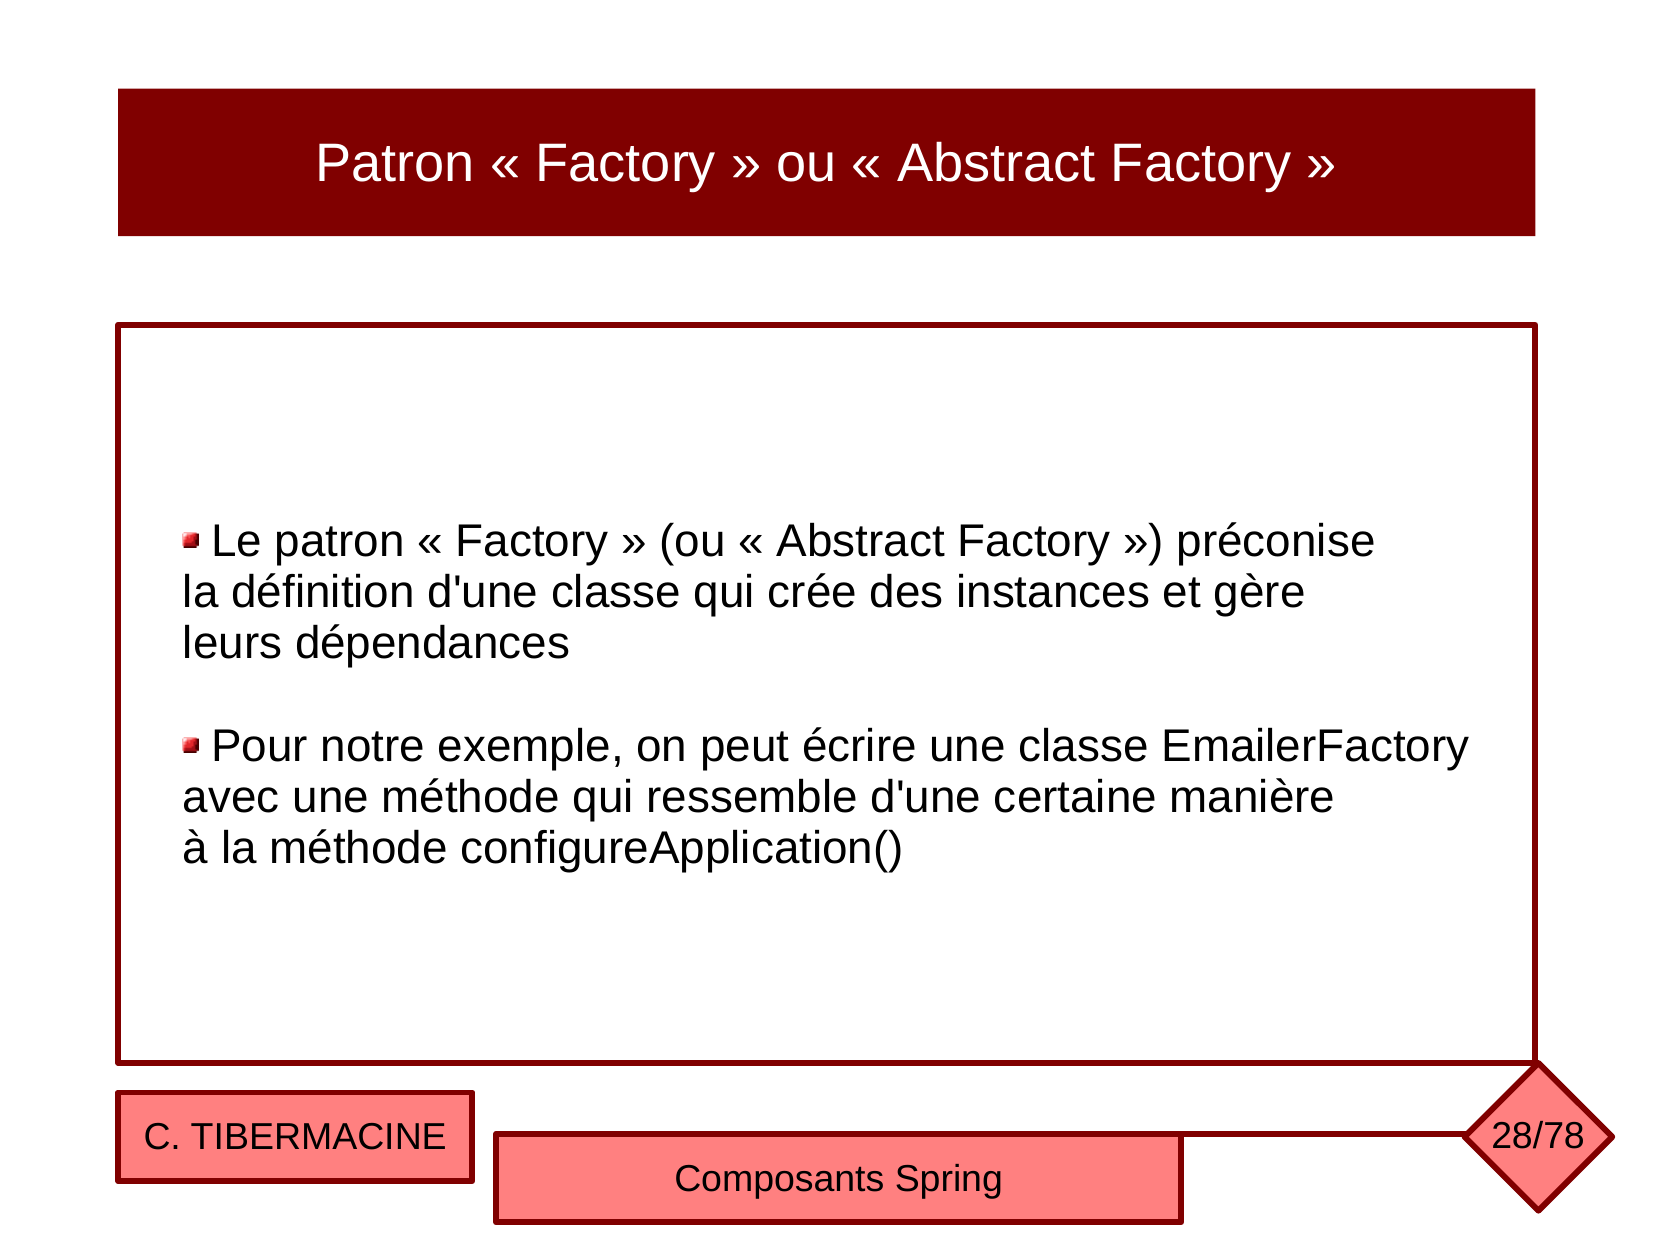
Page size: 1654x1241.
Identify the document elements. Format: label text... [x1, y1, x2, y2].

text_box Patron « Factory » ou « Abstract Factory » [118, 88, 1536, 237]
picture [182, 737, 199, 753]
text_box [1494, 1062, 1583, 1107]
picture [182, 532, 199, 548]
text_box [1464, 1125, 1476, 1149]
text_box Composants Spring [496, 1133, 1182, 1223]
text_box C. TIBERMACINE [118, 1092, 473, 1182]
text_box Le patron « Factory » (ou « Abstract Factory ») préconise la définition d'une classe qui crée des instances et gère leurs dépendances Pour notre exemple, on peut écrire une classe EmailerFactory avec une méthode qui ressemble d'une certaine manière à la méthode configureApplication() [118, 324, 1536, 1063]
text_box <numéro>/78 [1476, 1107, 1613, 1207]
